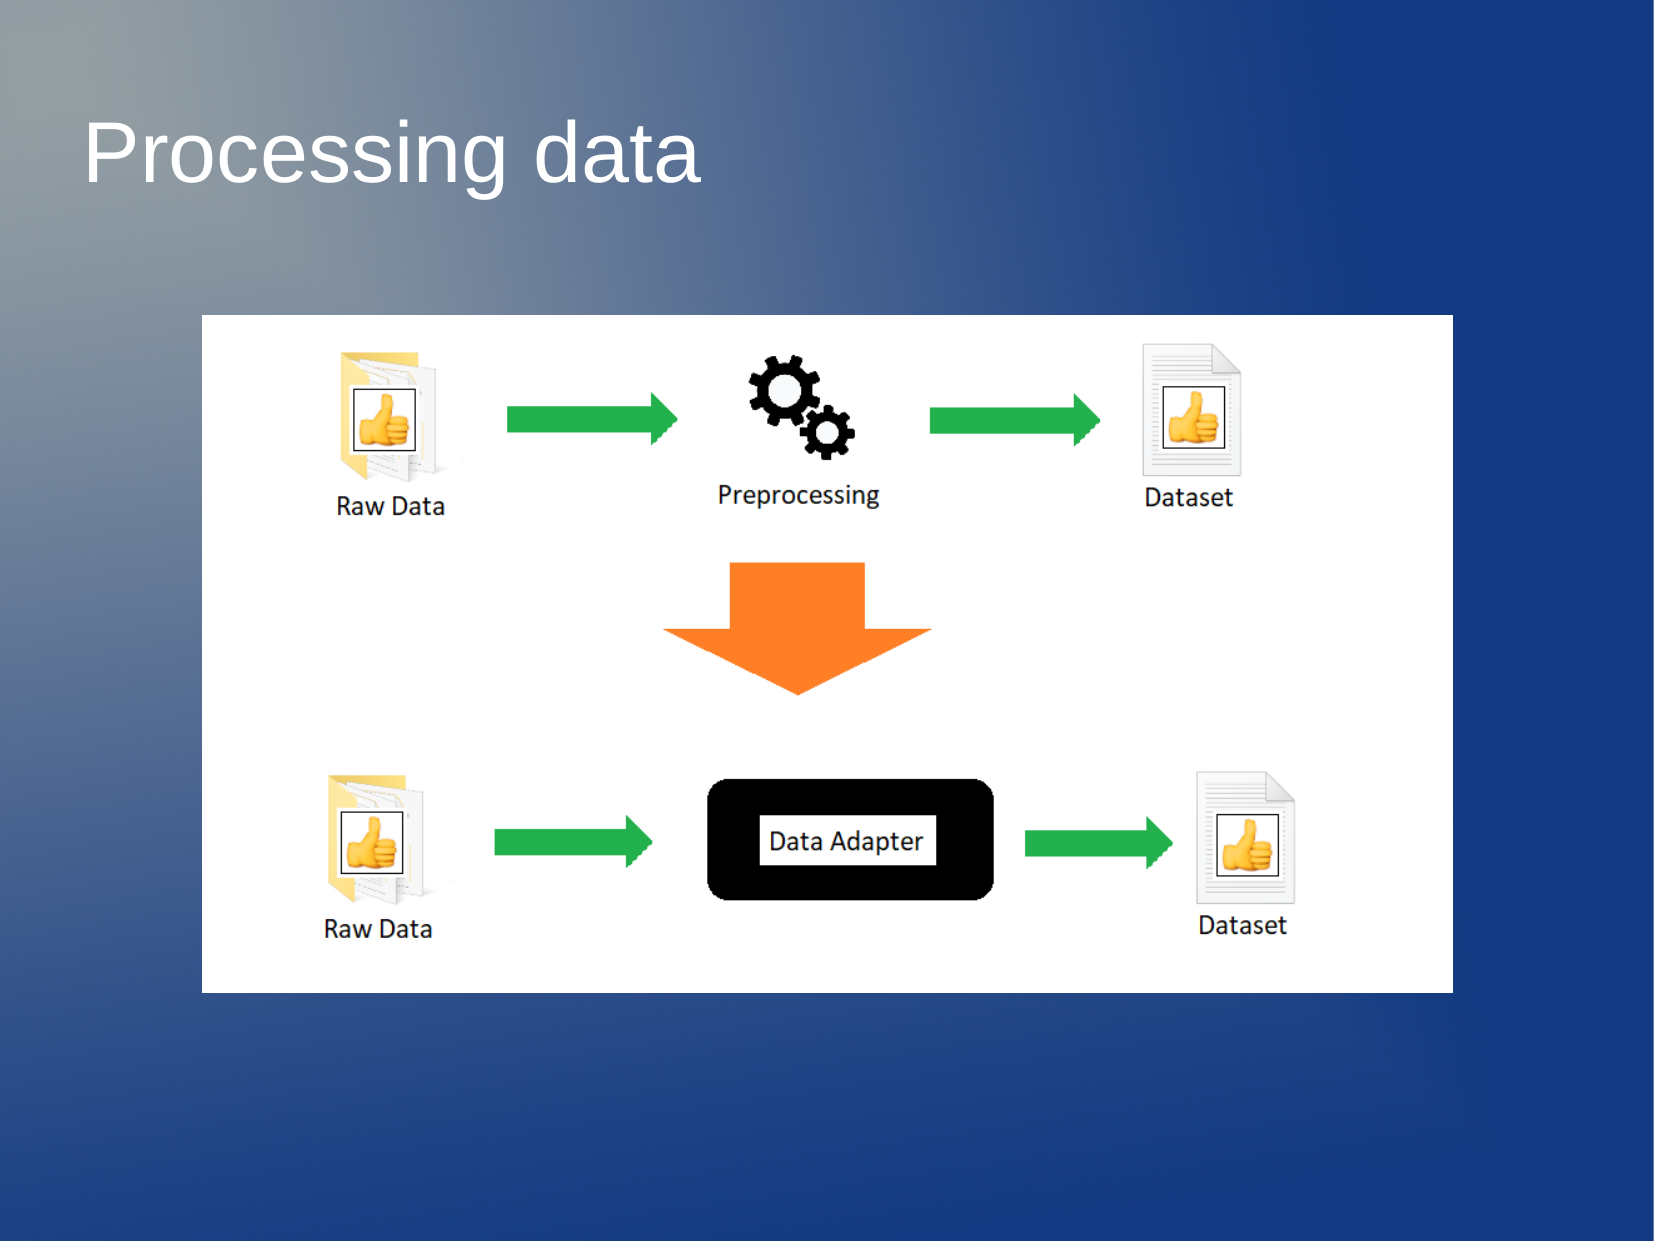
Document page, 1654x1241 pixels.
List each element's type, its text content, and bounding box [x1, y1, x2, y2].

picture [0, 0, 1654, 1241]
title Processing data [82, 49, 1571, 257]
